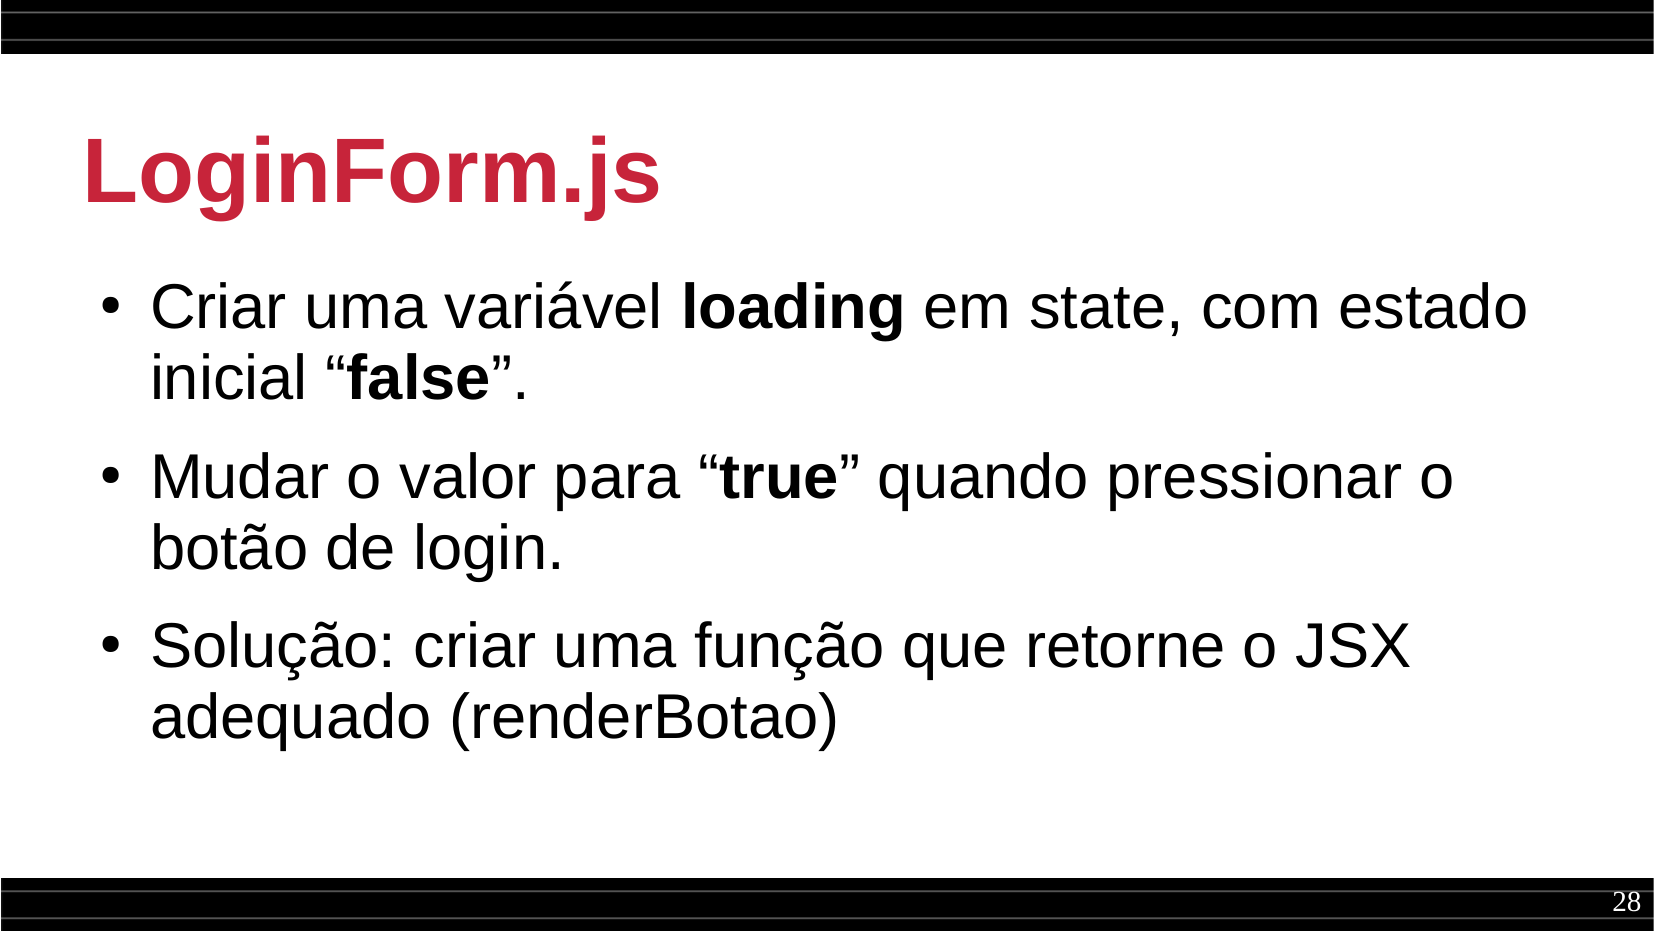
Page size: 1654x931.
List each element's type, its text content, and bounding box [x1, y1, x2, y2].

title LoginForm.js [82, 92, 1571, 249]
picture [1, 878, 1654, 931]
list Criar uma variável loading em state, com estado inicial “false”. Mudar o valor para “true” quando pressionar o botão de login. Solução: criar uma função que retorne o JSX adequado (renderBotao) [82, 271, 1571, 758]
picture [1, 0, 1654, 54]
